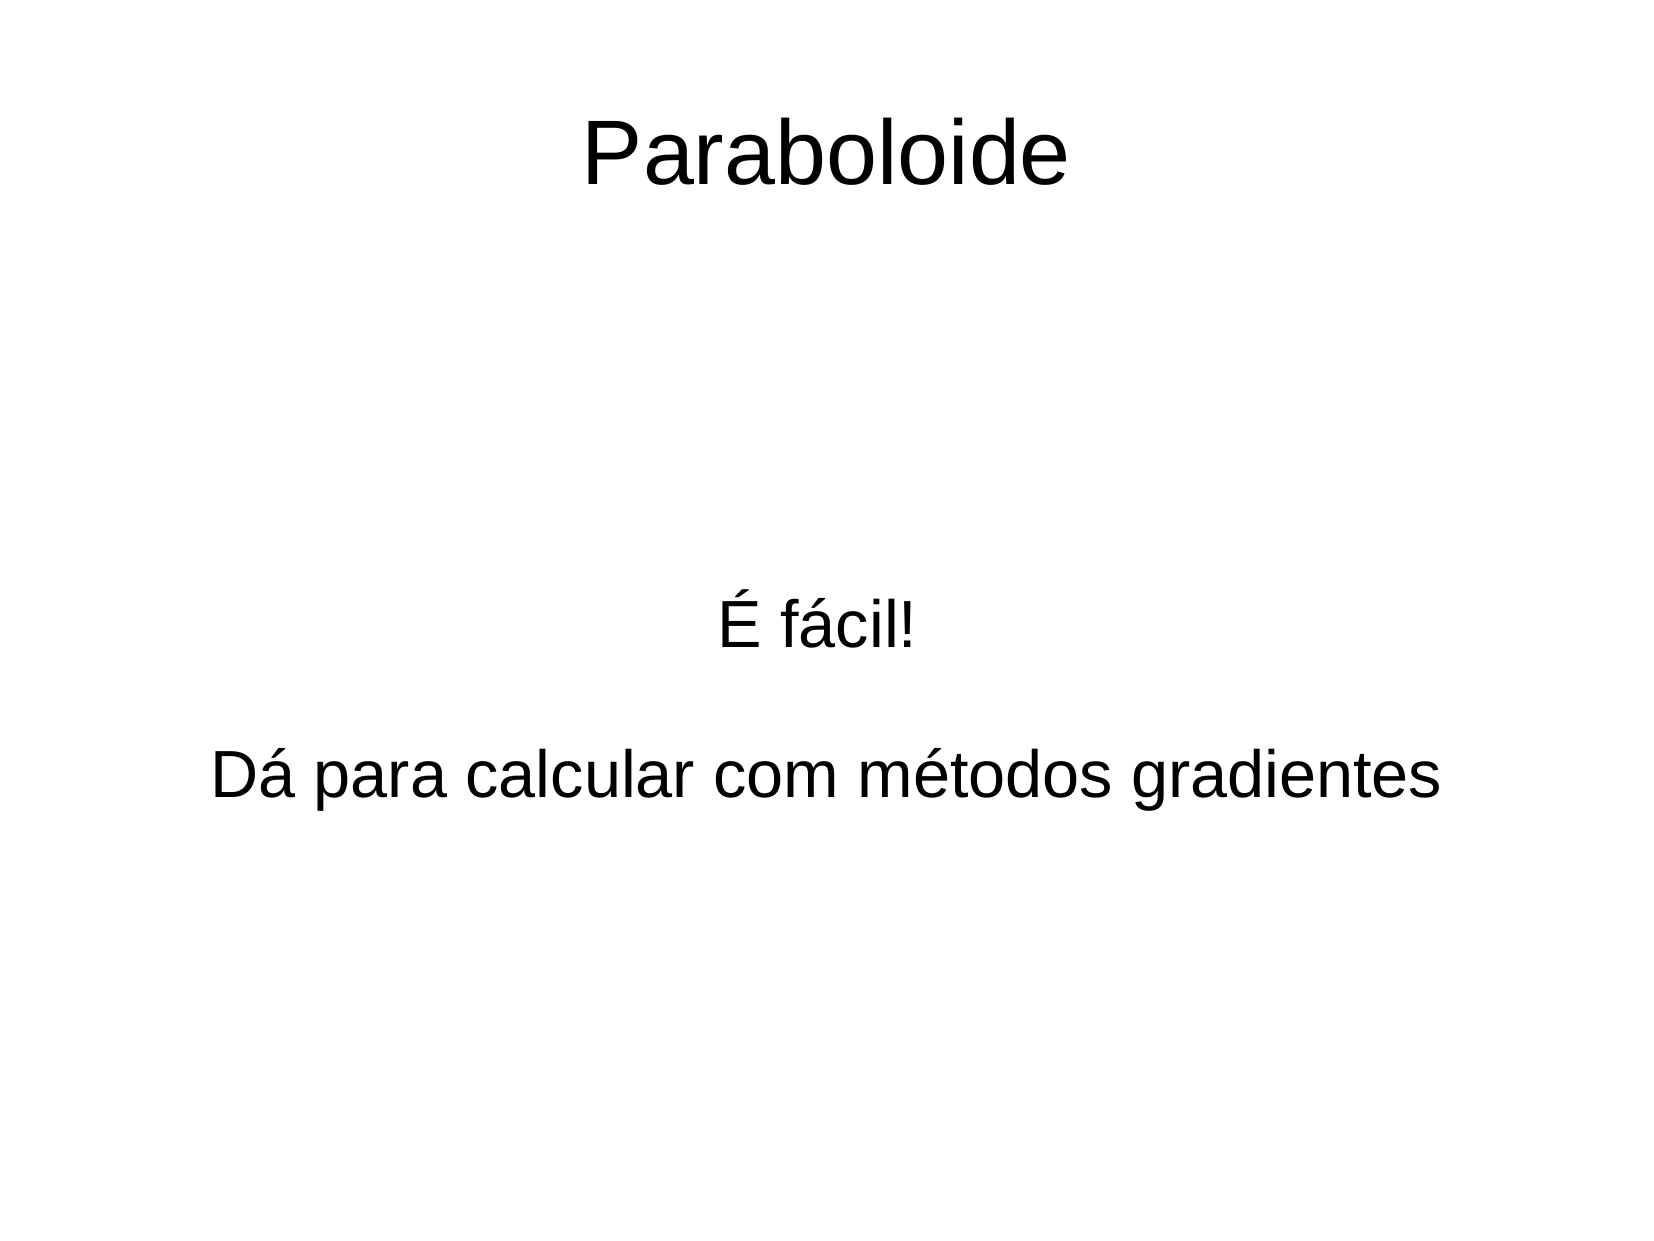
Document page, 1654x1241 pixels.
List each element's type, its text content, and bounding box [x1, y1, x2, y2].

title Paraboloide [82, 49, 1571, 257]
subtitle É fácil! Dá para calcular com métodos gradientes [82, 290, 1571, 1109]
